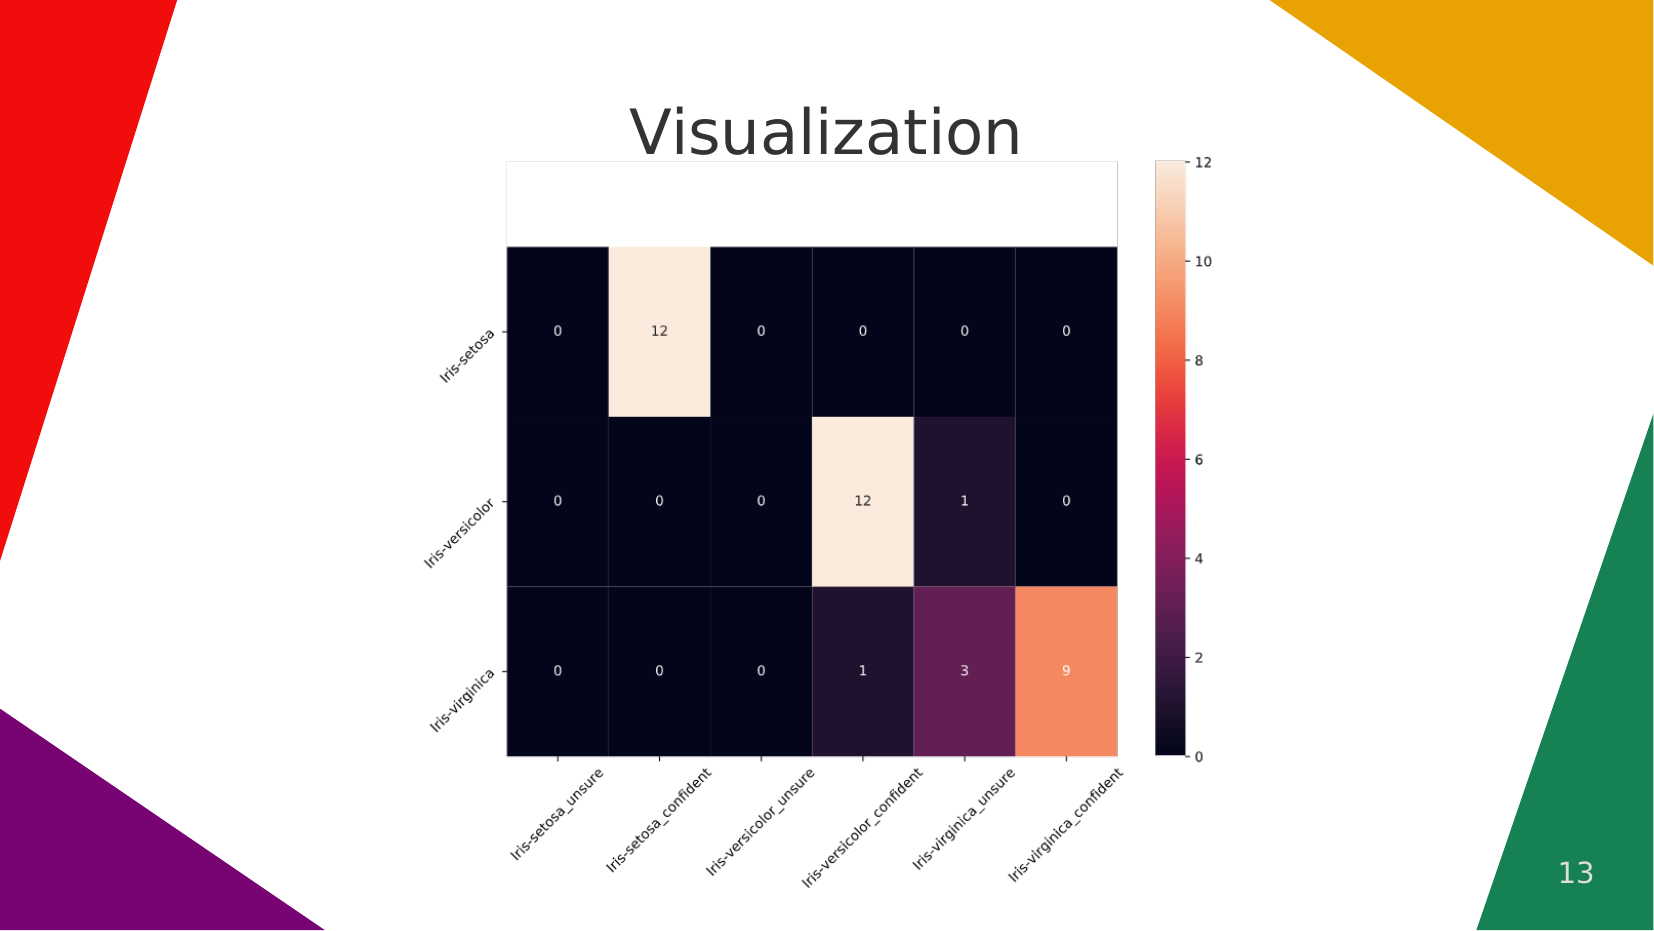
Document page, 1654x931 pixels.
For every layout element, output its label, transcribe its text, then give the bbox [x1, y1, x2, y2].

title Visualization [118, 59, 1536, 207]
picture [413, 147, 1222, 901]
